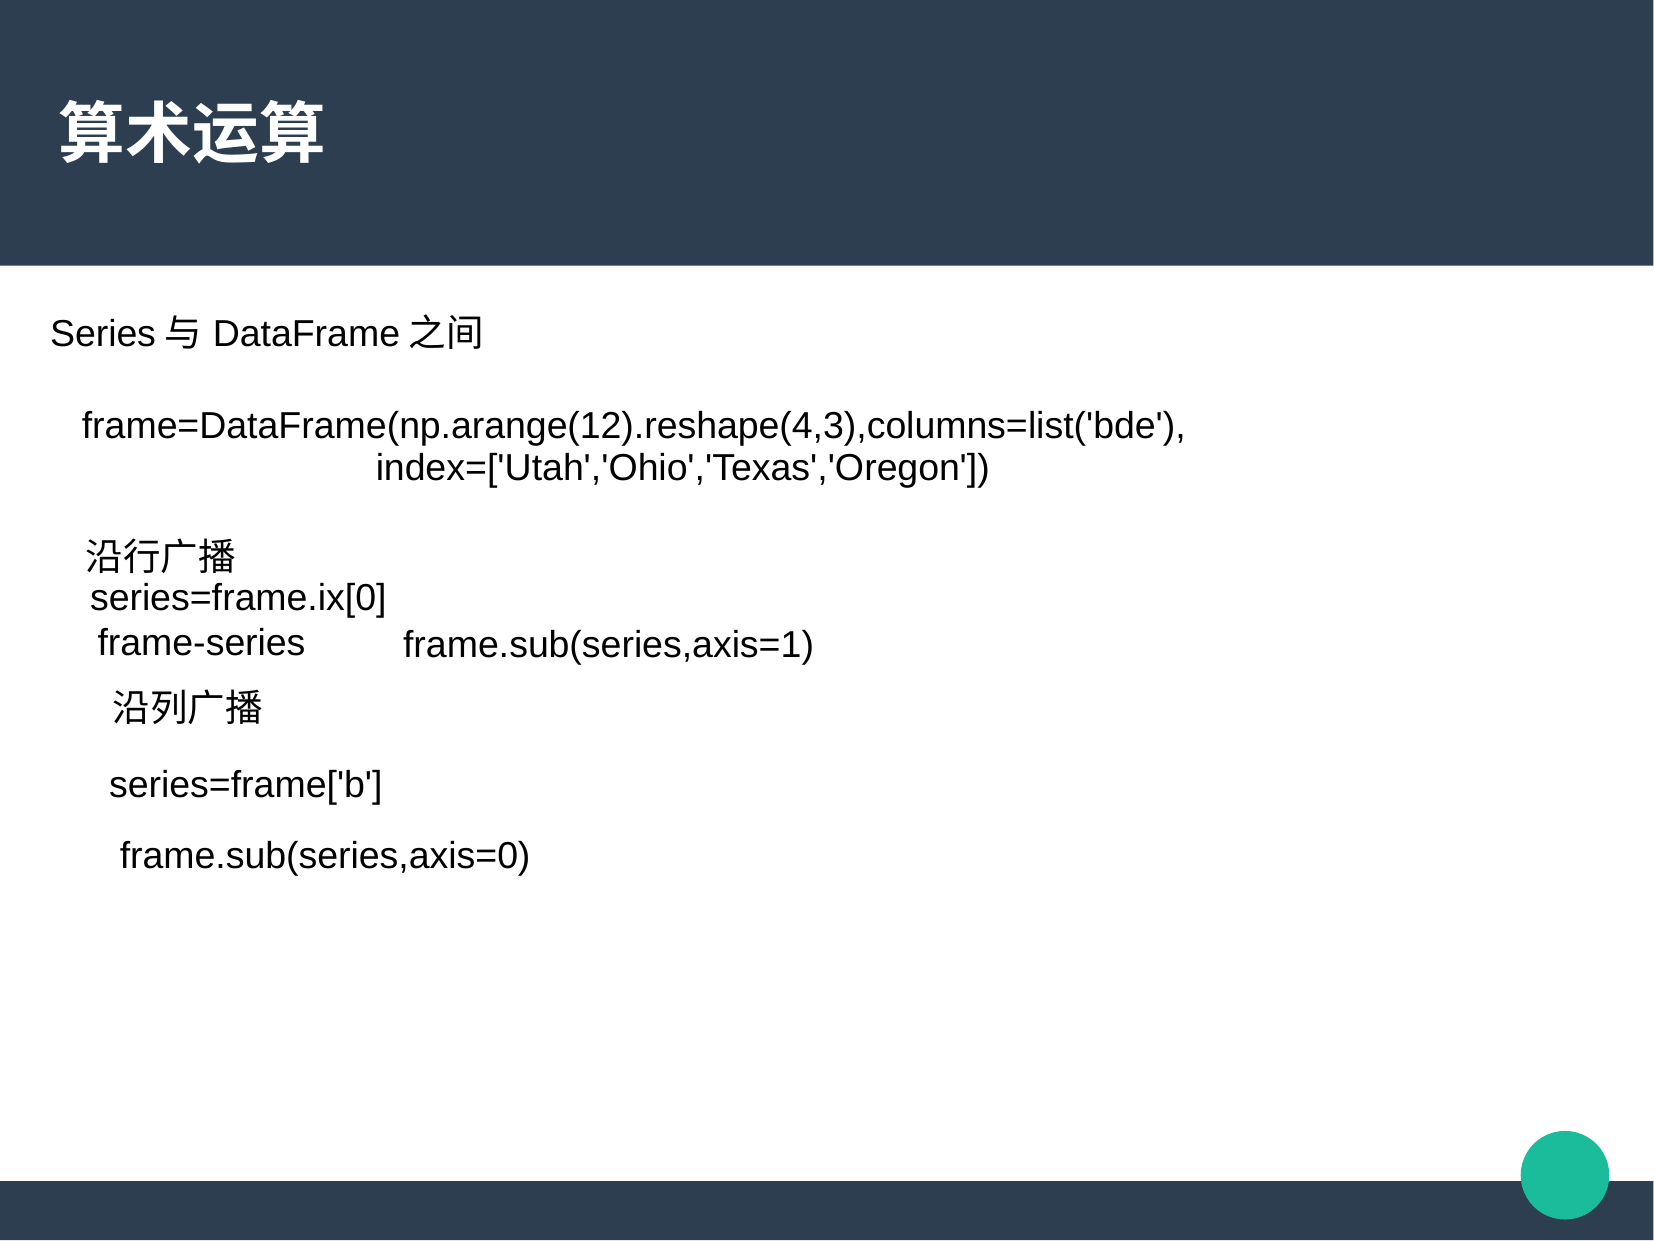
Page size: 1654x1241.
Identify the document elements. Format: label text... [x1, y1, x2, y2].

text_box frame.sub(series,axis=0) [94, 826, 546, 884]
text_box 沿行广播 [70, 519, 532, 591]
text_box frame=DataFrame(np.arange(12).reshape(4,3),columns=list('bde'), index=['Utah','Ohio','Texas','Oregon']) [67, 397, 1583, 497]
text_box series=frame['b'] [94, 755, 398, 813]
text_box frame-series [82, 614, 321, 672]
text_box 沿列广播 [98, 671, 441, 742]
text_box Series与DataFrame之间 [35, 295, 993, 366]
text_box series=frame.ix[0] [75, 591, 402, 626]
title 算术运算 [59, 49, 1595, 207]
text_box frame.sub(series,axis=1) [377, 616, 830, 674]
